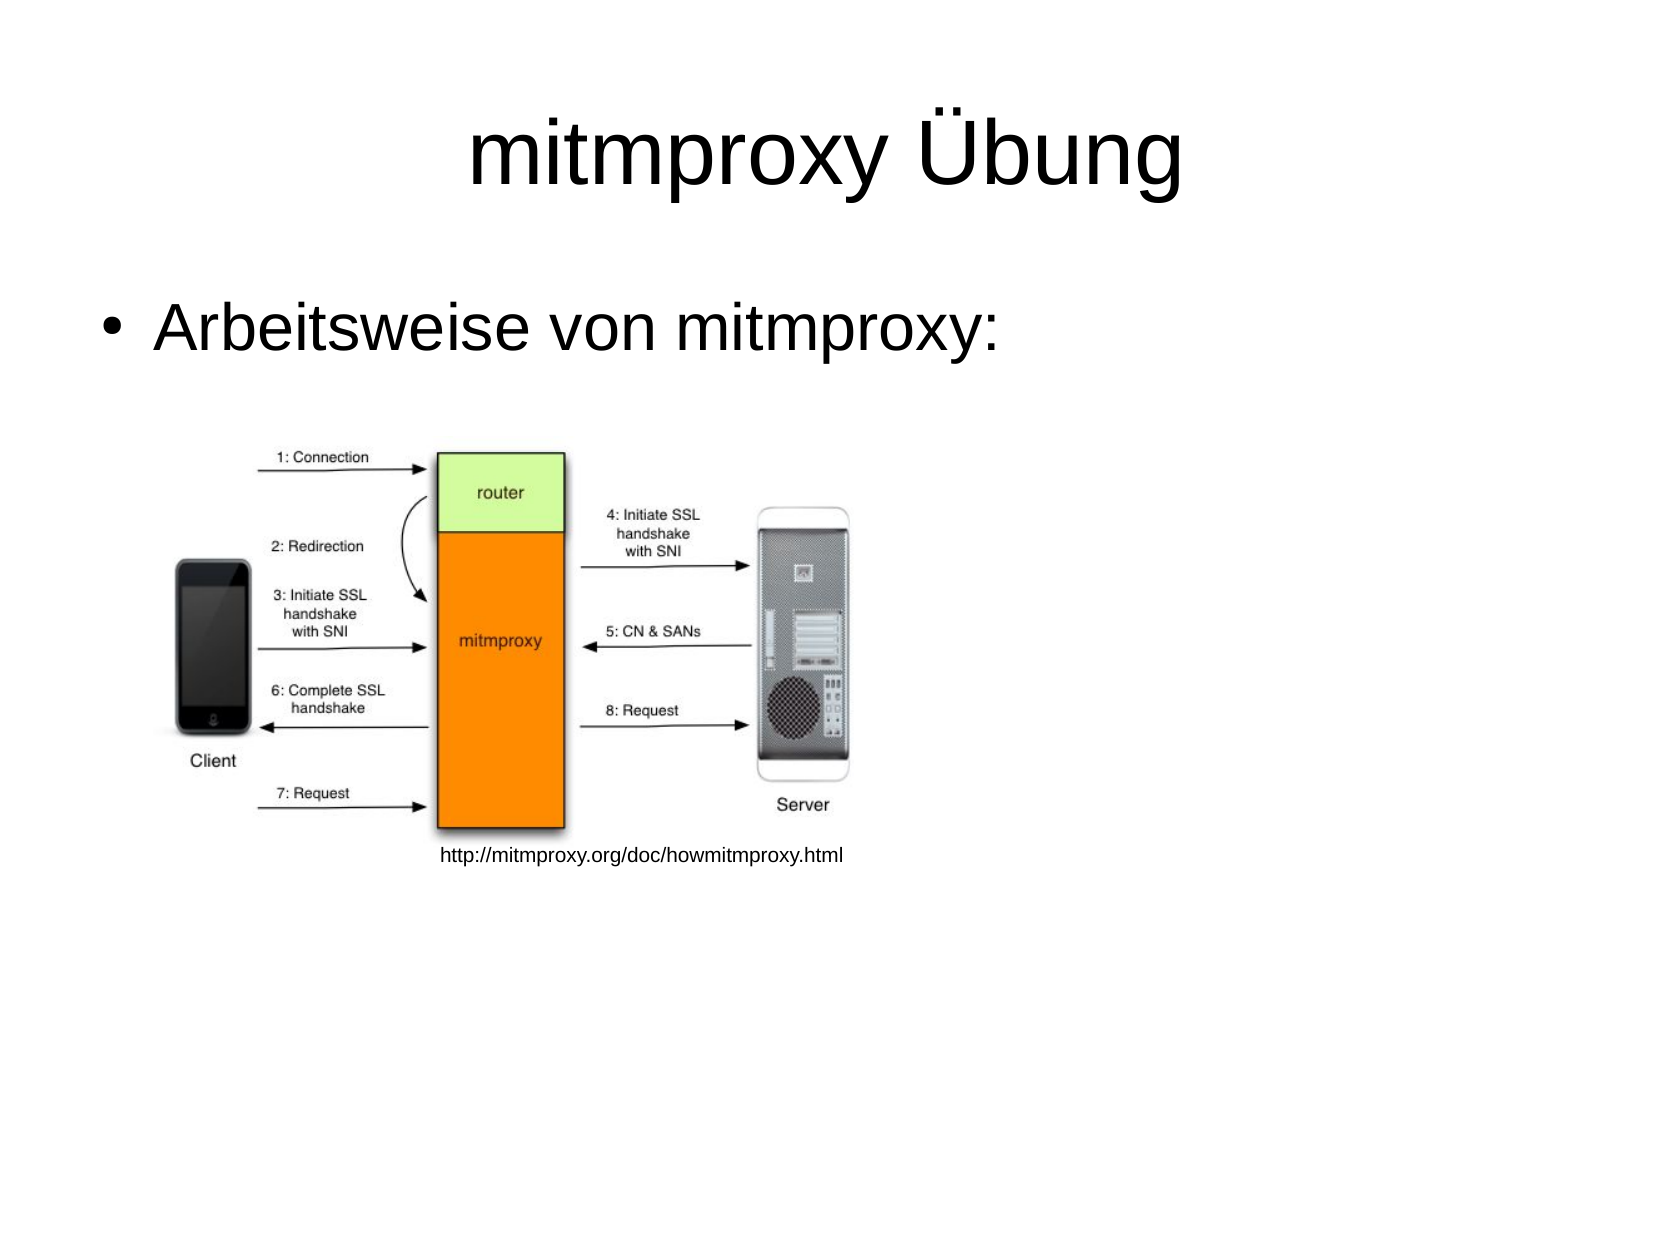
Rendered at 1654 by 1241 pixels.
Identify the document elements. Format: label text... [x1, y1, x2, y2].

title mitmproxy Übung [82, 49, 1571, 257]
text_box http://mitmproxy.org/doc/howmitmproxy.html [425, 835, 863, 875]
list Arbeitsweise von mitmproxy: [82, 290, 1571, 1010]
picture [153, 436, 875, 861]
